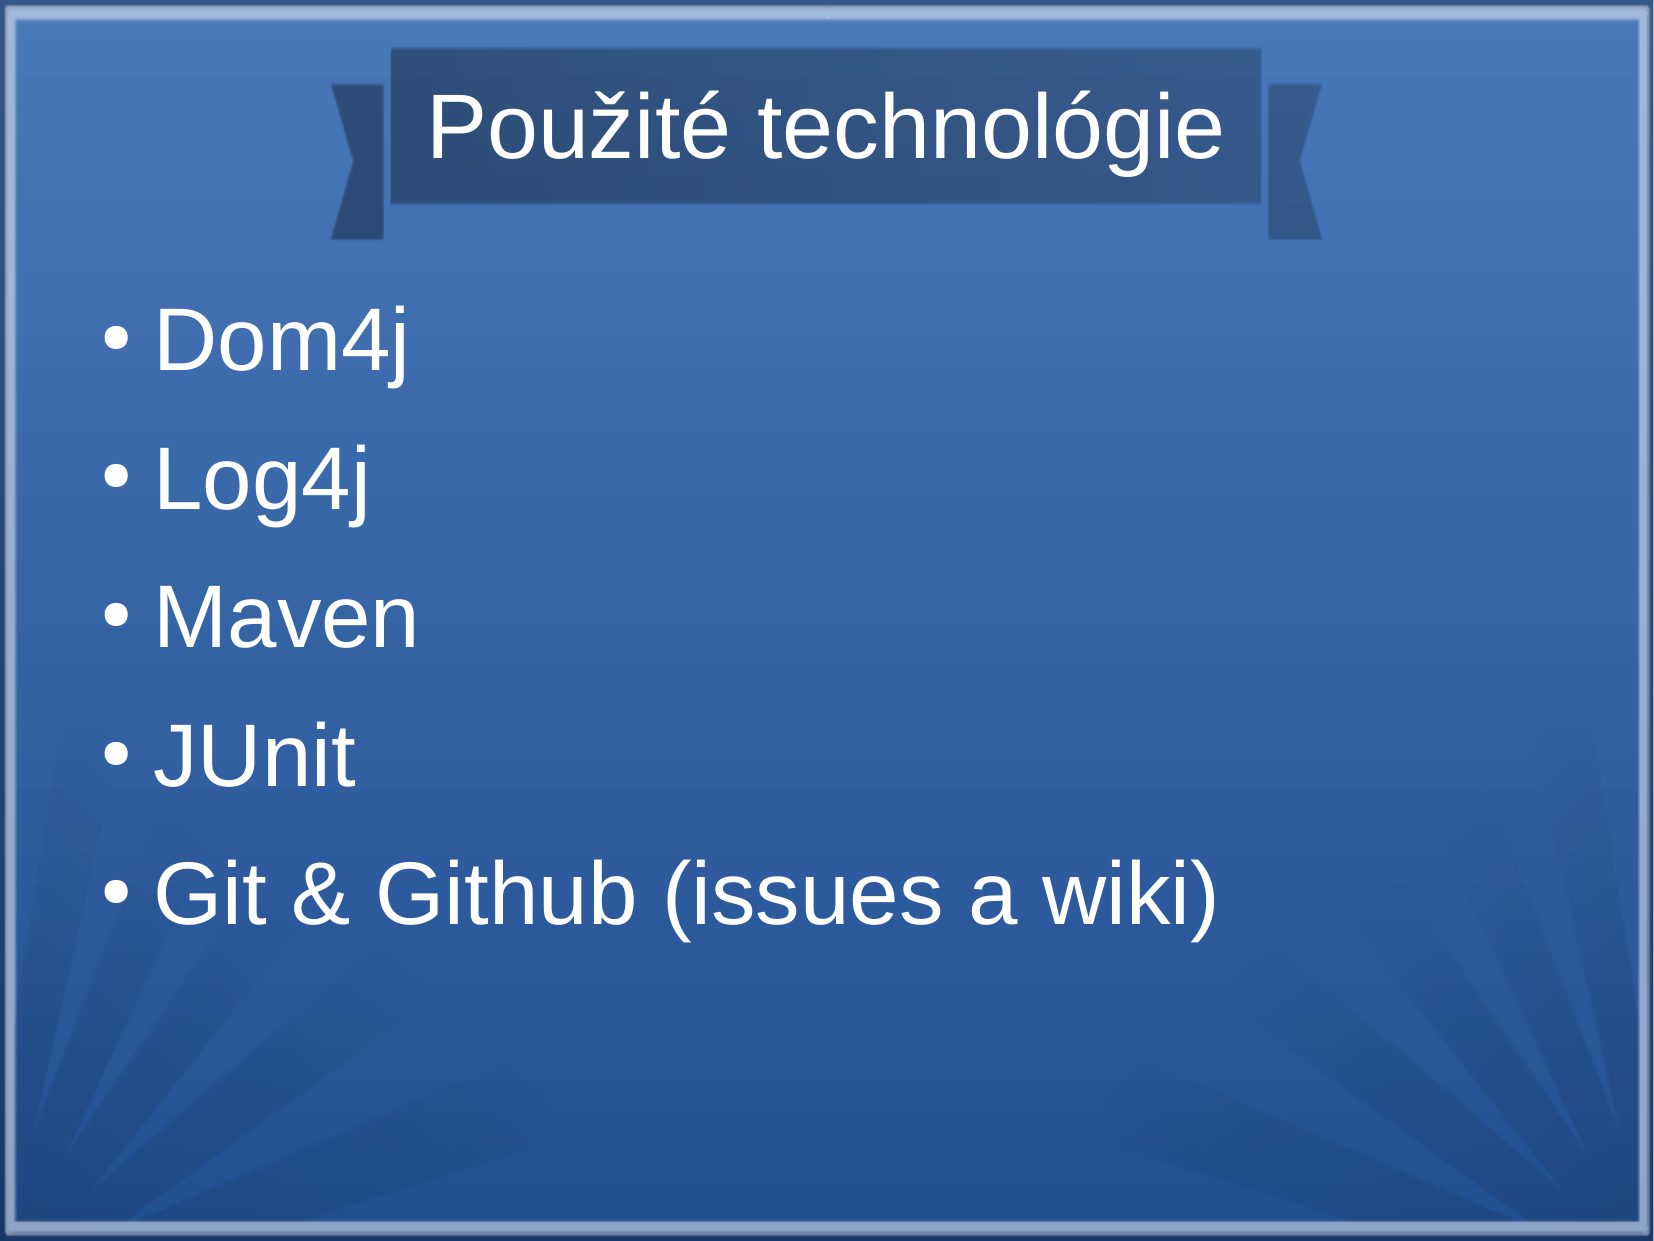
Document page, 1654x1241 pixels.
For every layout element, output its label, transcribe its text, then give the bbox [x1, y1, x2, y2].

title Použité technológie [389, 49, 1264, 205]
list Dom4j Log4j Maven JUnit Git & Github (issues a wiki) [82, 290, 1538, 1010]
picture [0, 0, 1654, 1241]
